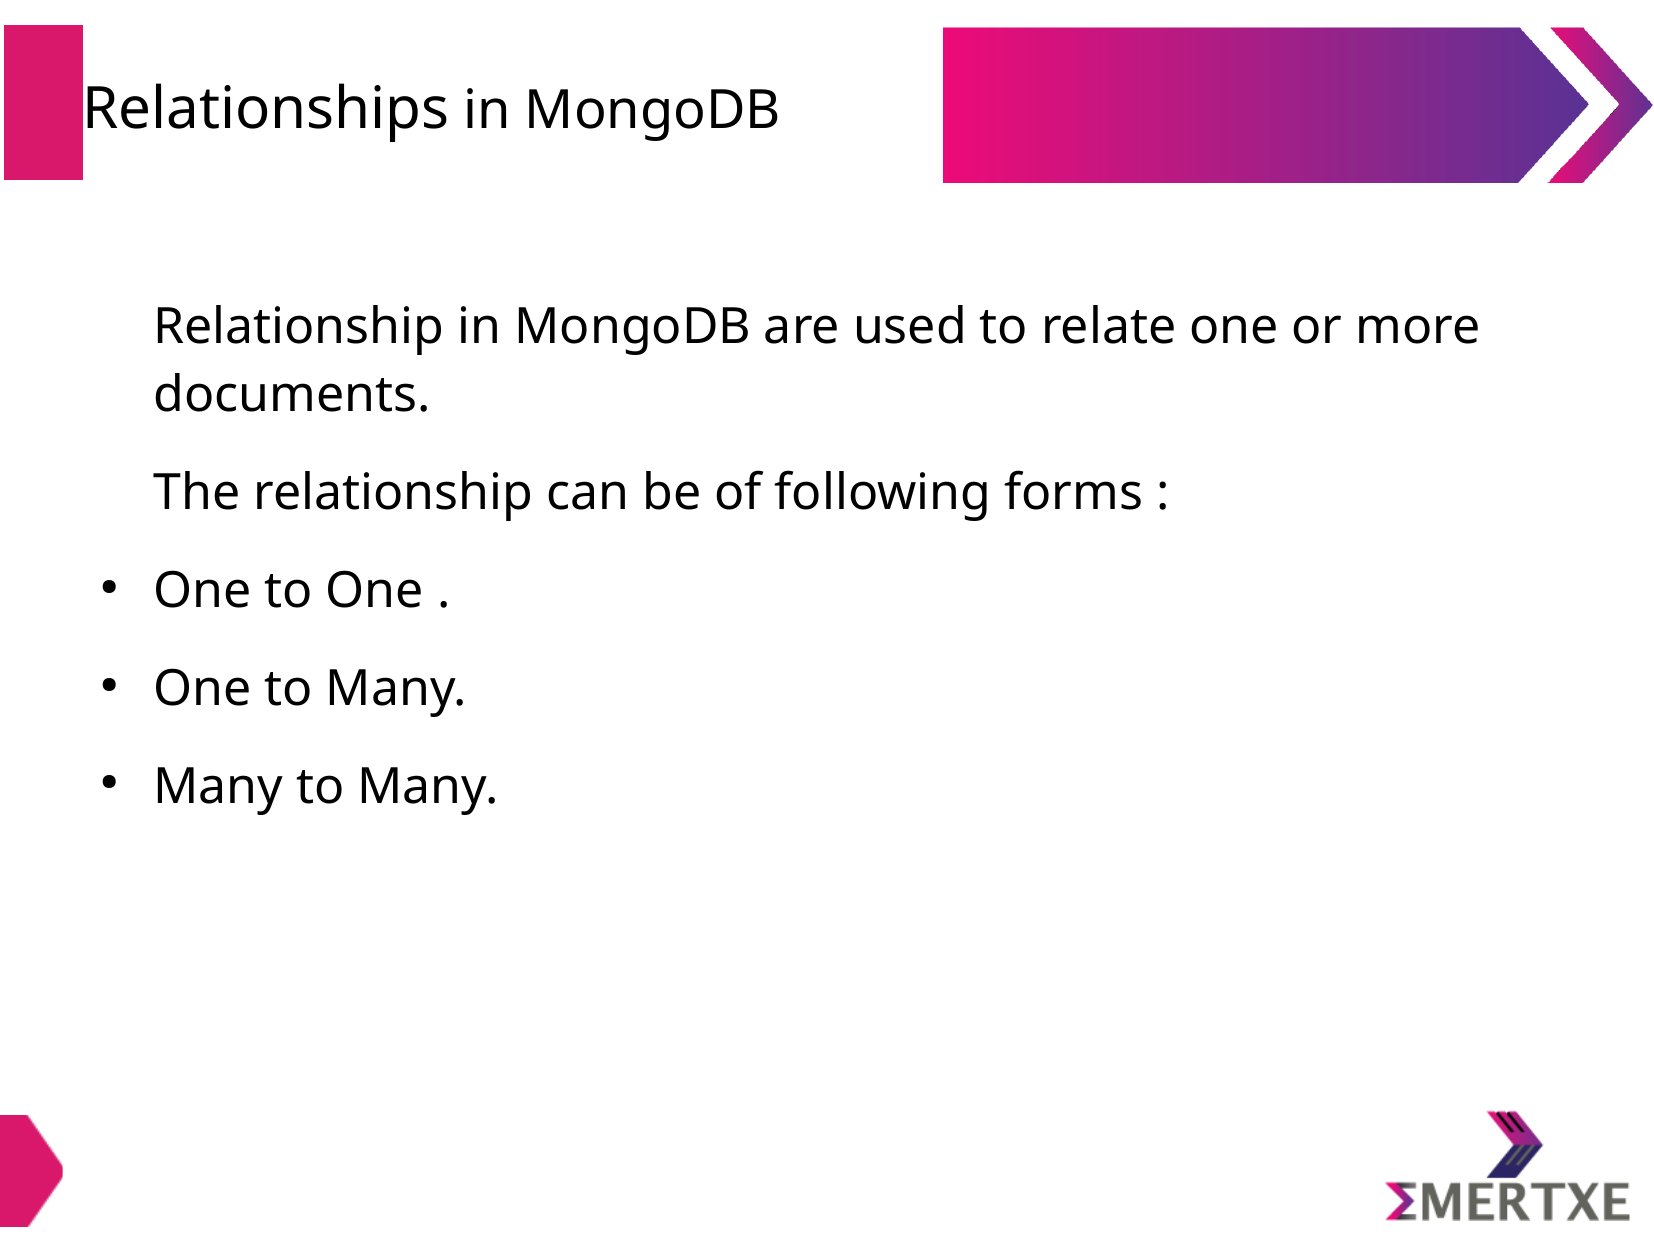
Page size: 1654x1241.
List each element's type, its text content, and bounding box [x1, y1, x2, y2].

picture [1385, 1107, 1631, 1221]
picture [1571, 27, 1653, 183]
title Relationships in MongoDB [82, 2, 1571, 210]
list Relationship in MongoDB are used to relate one or more documents. The relationship can be of following forms : One to One . One to Many. Many to Many. [82, 290, 1571, 1010]
